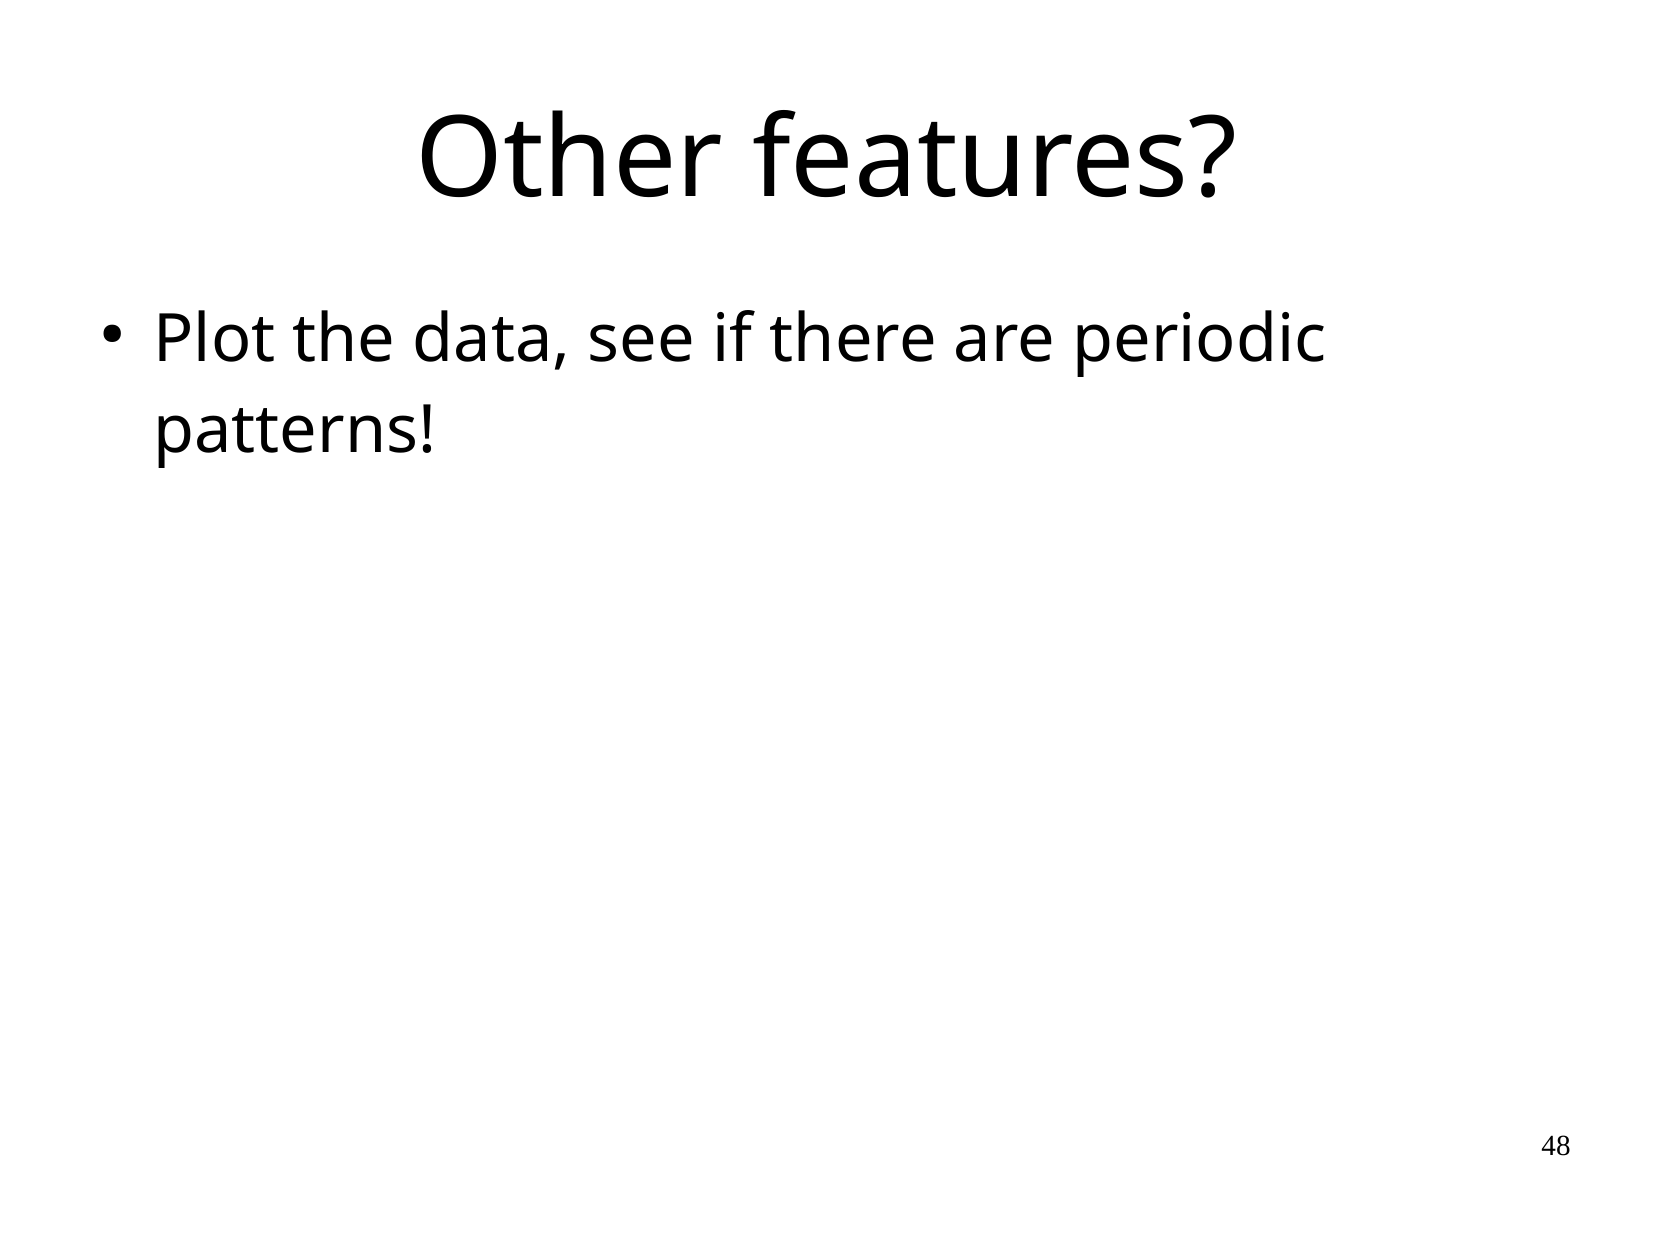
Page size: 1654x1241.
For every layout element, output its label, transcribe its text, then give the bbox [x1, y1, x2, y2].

title Other features? [82, 49, 1571, 257]
list Plot the data, see if there are periodic patterns! [82, 290, 1571, 1010]
